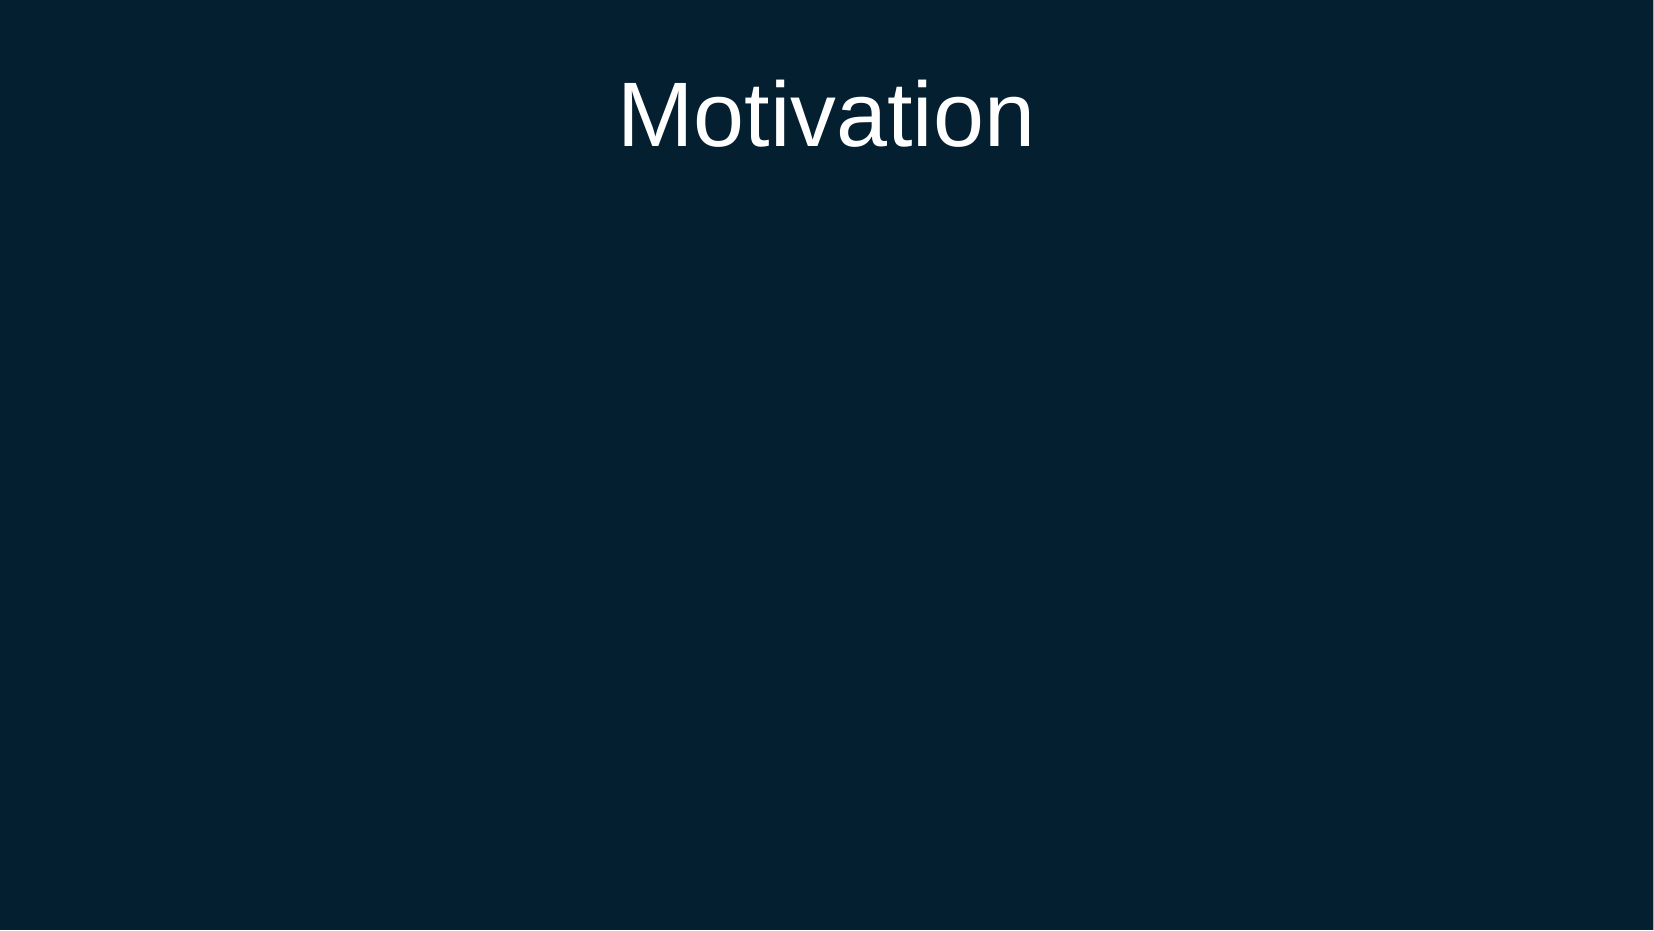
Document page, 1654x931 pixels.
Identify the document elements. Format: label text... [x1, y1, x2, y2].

title Motivation [82, 37, 1571, 193]
